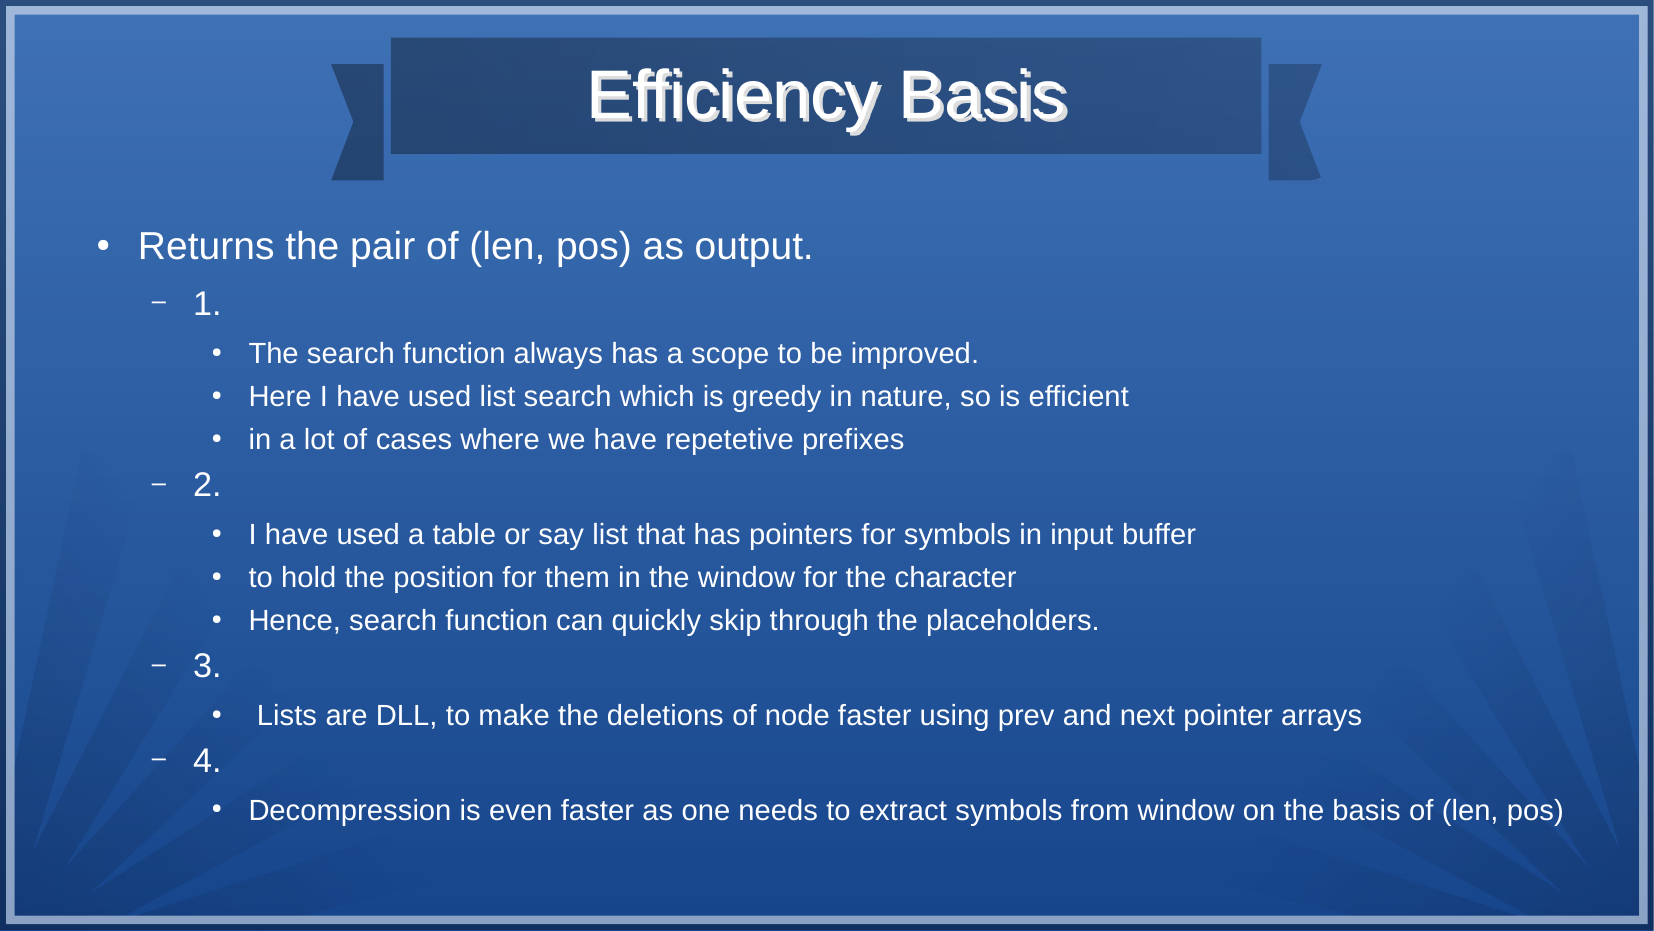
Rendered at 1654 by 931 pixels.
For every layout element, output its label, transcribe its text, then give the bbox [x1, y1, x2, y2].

list Returns the pair of (len, pos) as output. 1. The search function always has a scope to be improved. Here I have used list search which is greedy in nature, so is efficient in a lot of cases where we have repetetive prefixes 2. I have used a table or say list that has pointers for symbols in input buffer to hold the position for them in the window for the character Hence, search function can quickly skip through the placeholders. 3. Lists are DLL, to make the deletions of node faster using prev and next pointer arrays 4. Decompression is even faster as one needs to extract symbols from window on the basis of (len, pos) [82, 224, 1571, 848]
title Efficiency Basis [389, 35, 1264, 154]
